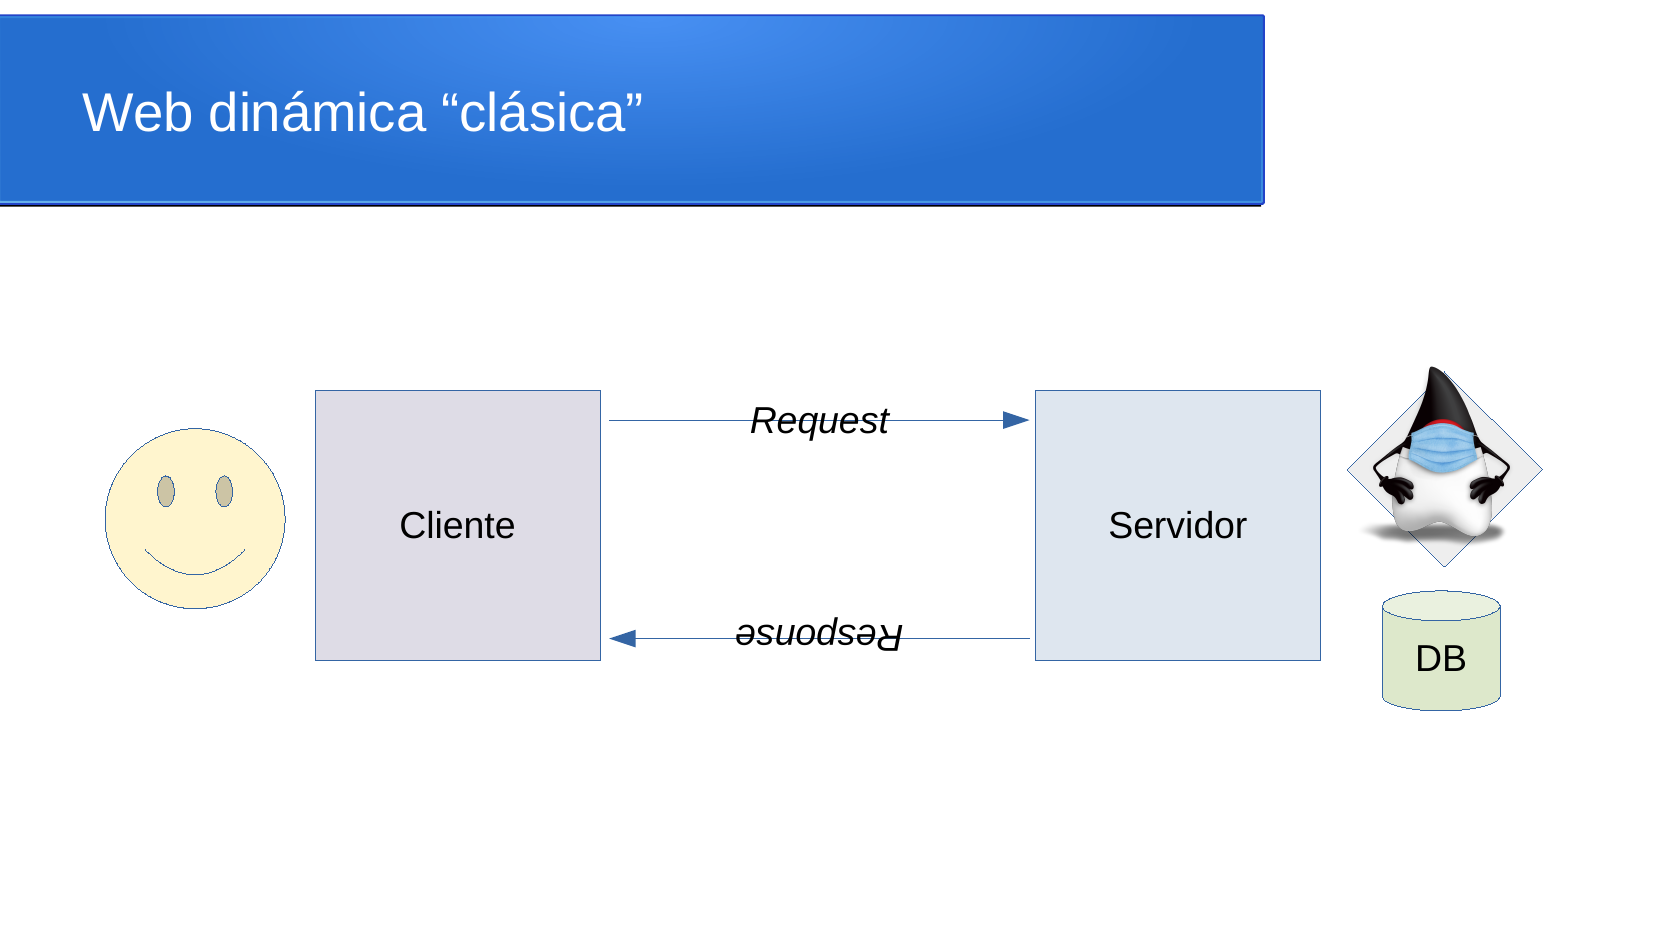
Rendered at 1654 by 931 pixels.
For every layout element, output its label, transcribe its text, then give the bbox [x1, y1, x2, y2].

text_box [105, 428, 286, 609]
text_box Servidor [1035, 390, 1321, 661]
text_box DB [1382, 607, 1501, 711]
text_box [1431, 554, 1458, 567]
picture [1356, 349, 1527, 554]
text_box [1527, 453, 1543, 485]
title Web dinámica “clásica” [82, 35, 1235, 189]
text_box [1347, 460, 1356, 479]
text_box Cliente [315, 390, 601, 661]
